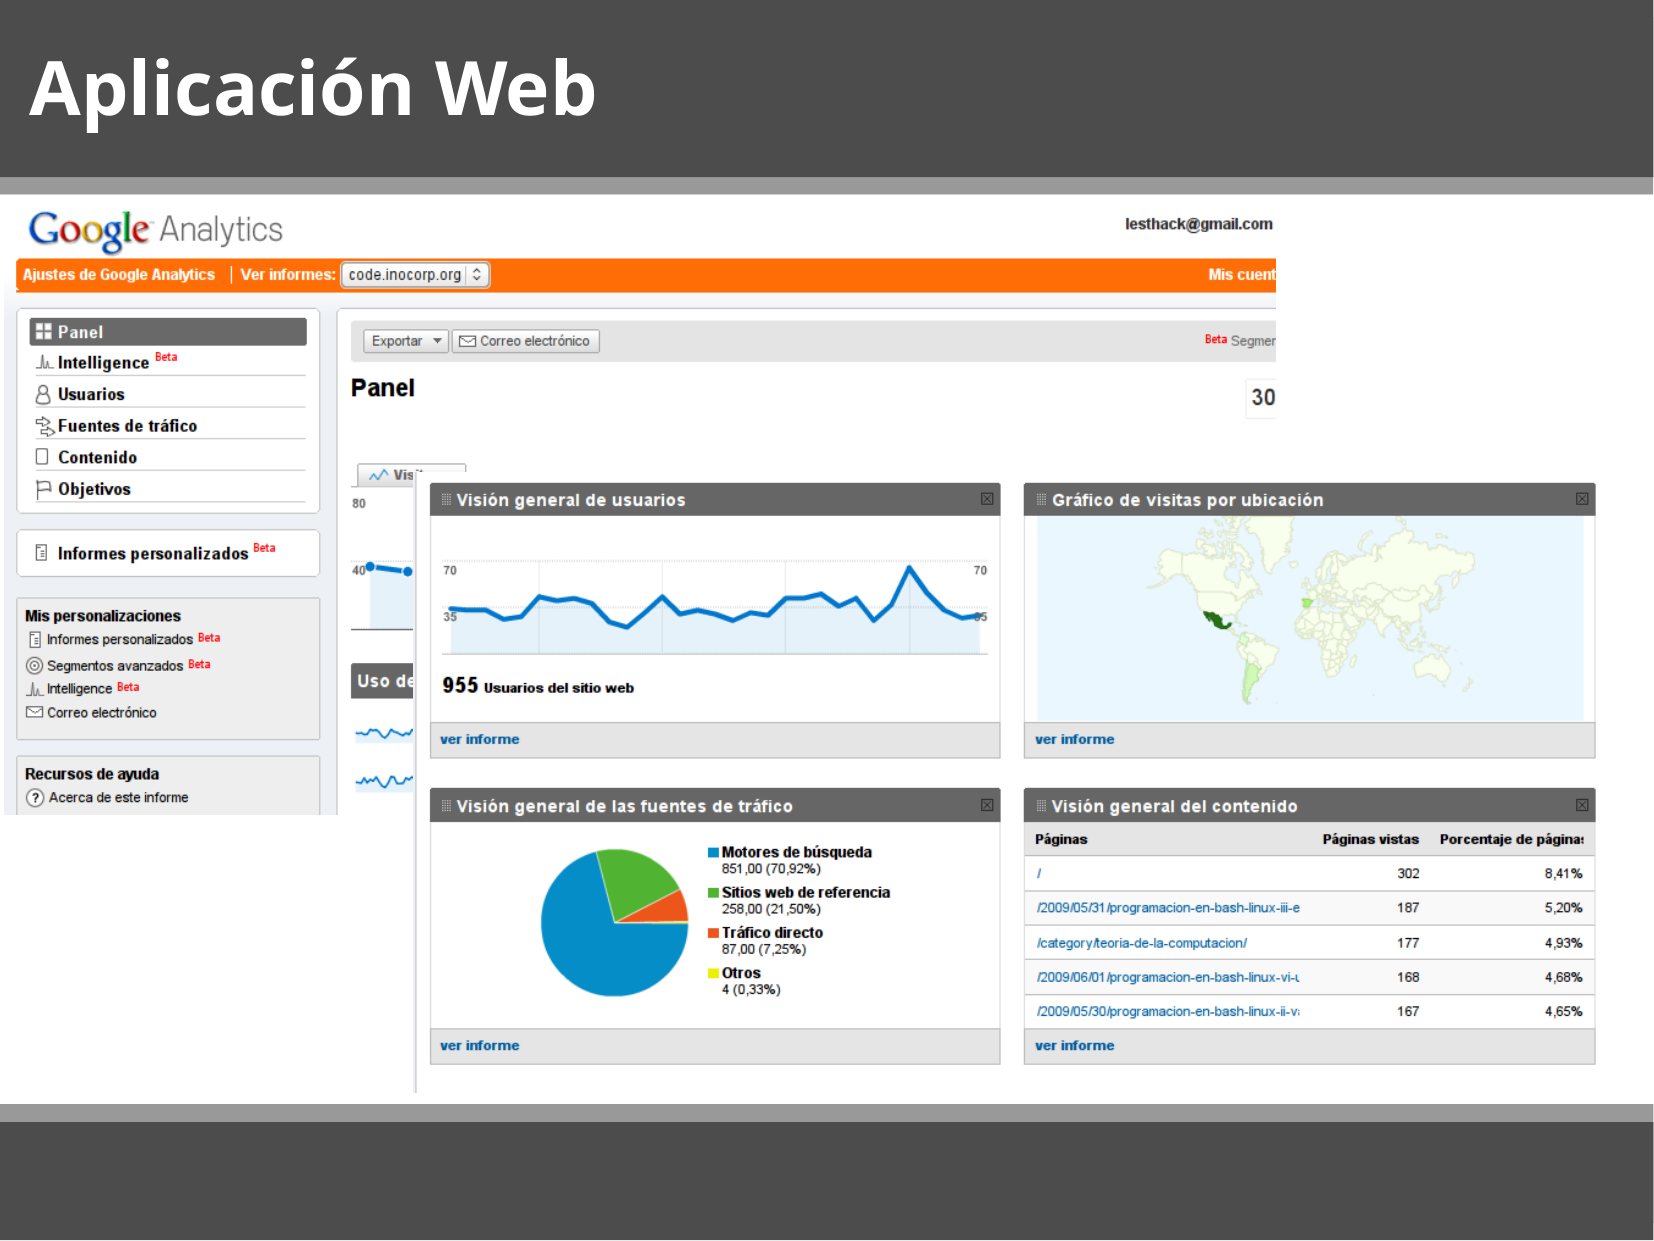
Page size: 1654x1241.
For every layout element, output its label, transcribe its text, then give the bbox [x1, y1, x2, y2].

picture [4, 208, 1597, 1093]
title Aplicación Web [29, 15, 1654, 158]
